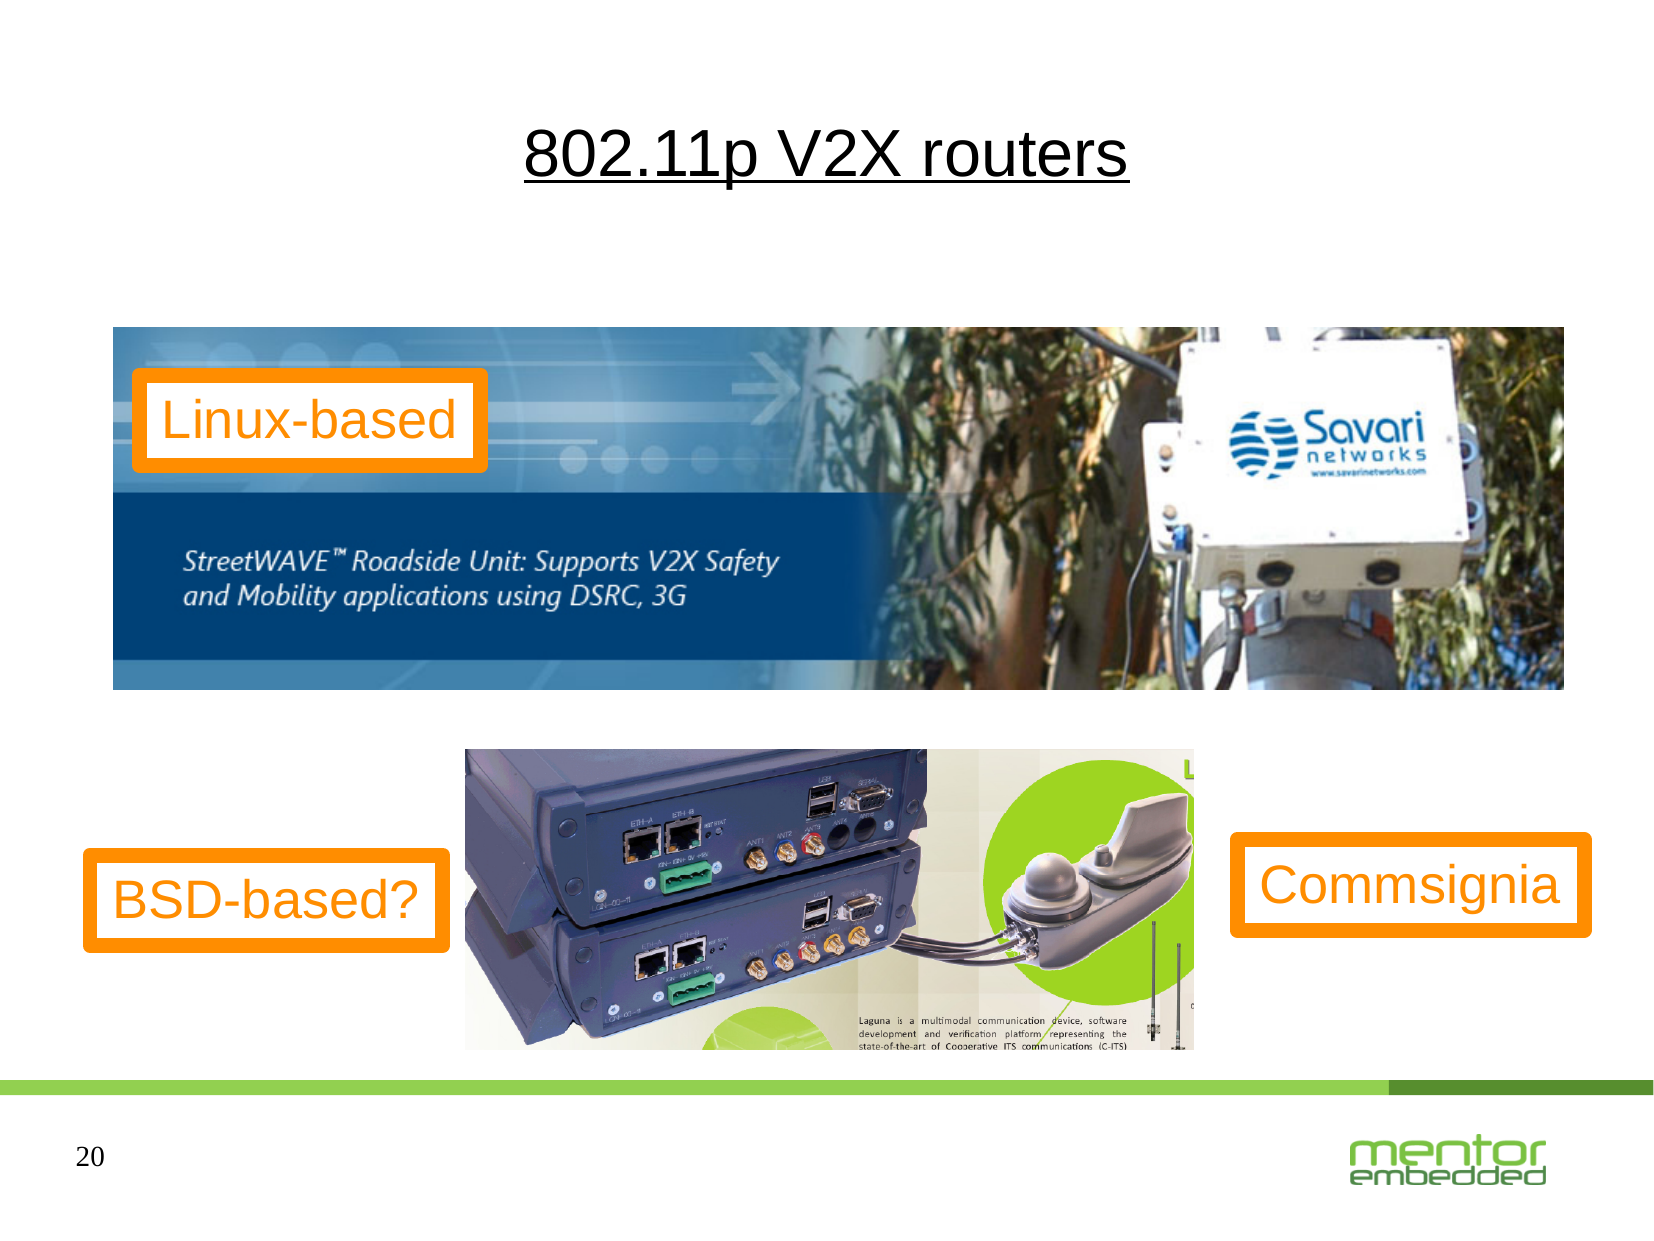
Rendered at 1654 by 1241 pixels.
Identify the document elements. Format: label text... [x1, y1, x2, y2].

text_box Linux-based [139, 375, 481, 466]
picture [465, 749, 1194, 1051]
text_box Commsignia [1237, 839, 1585, 931]
picture [1350, 1134, 1546, 1185]
picture [113, 327, 1564, 691]
text_box BSD-based? [90, 855, 443, 946]
title 802.11p V2X routers [82, 49, 1571, 257]
